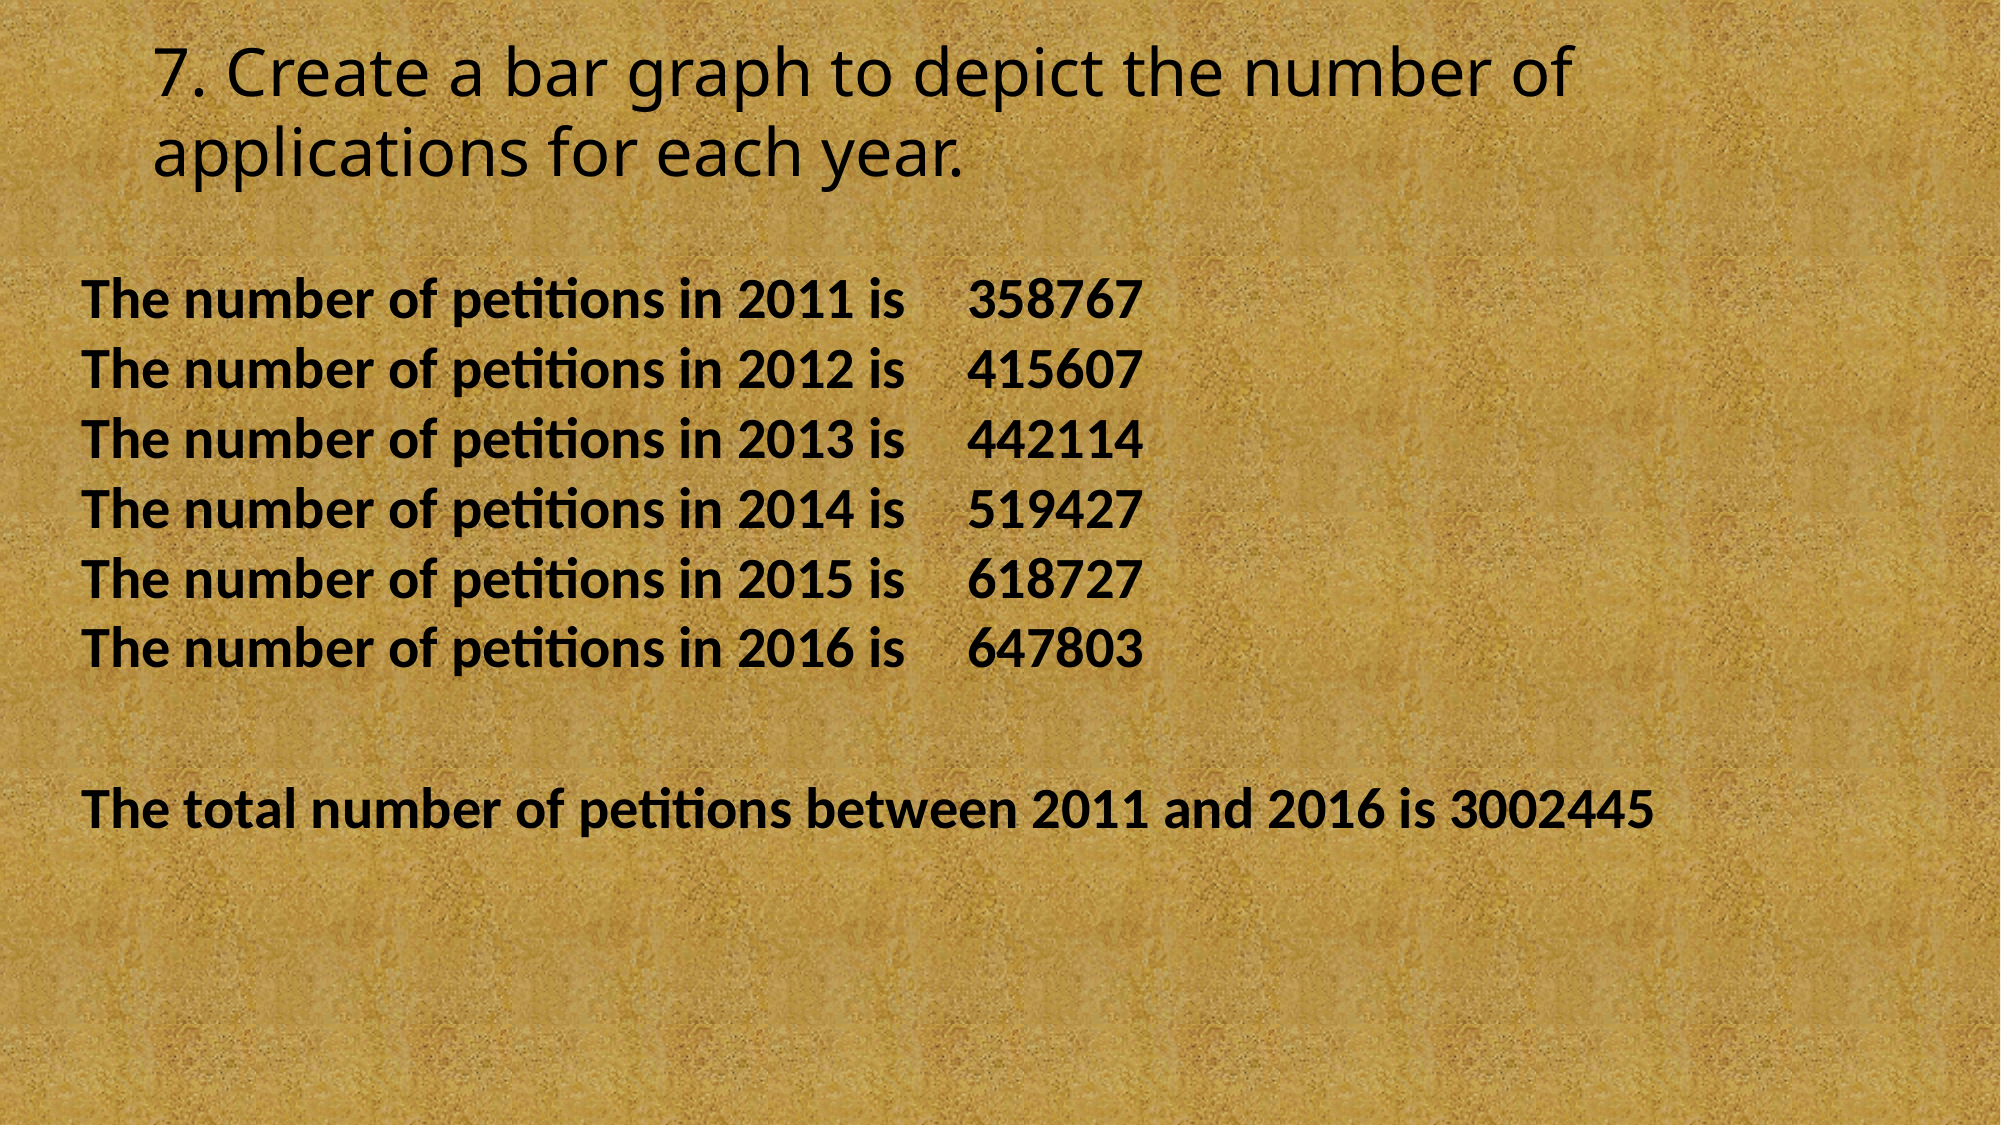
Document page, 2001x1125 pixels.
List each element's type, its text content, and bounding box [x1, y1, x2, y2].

list The number of petitions in 2011 is 358767 The number of petitions in 2012 is 415607 The number of petitions in 2013 is 442114 The number of petitions in 2014 is 519427 The number of petitions in 2015 is 618727 The number of petitions in 2016 is 647803 The total number of petitions between 2011 and 2016 is 3002445 [66, 252, 1931, 968]
title 7. Create a bar graph to depict the number of applications for each year. [137, 27, 1871, 198]
picture [0, 0, 2001, 1125]
